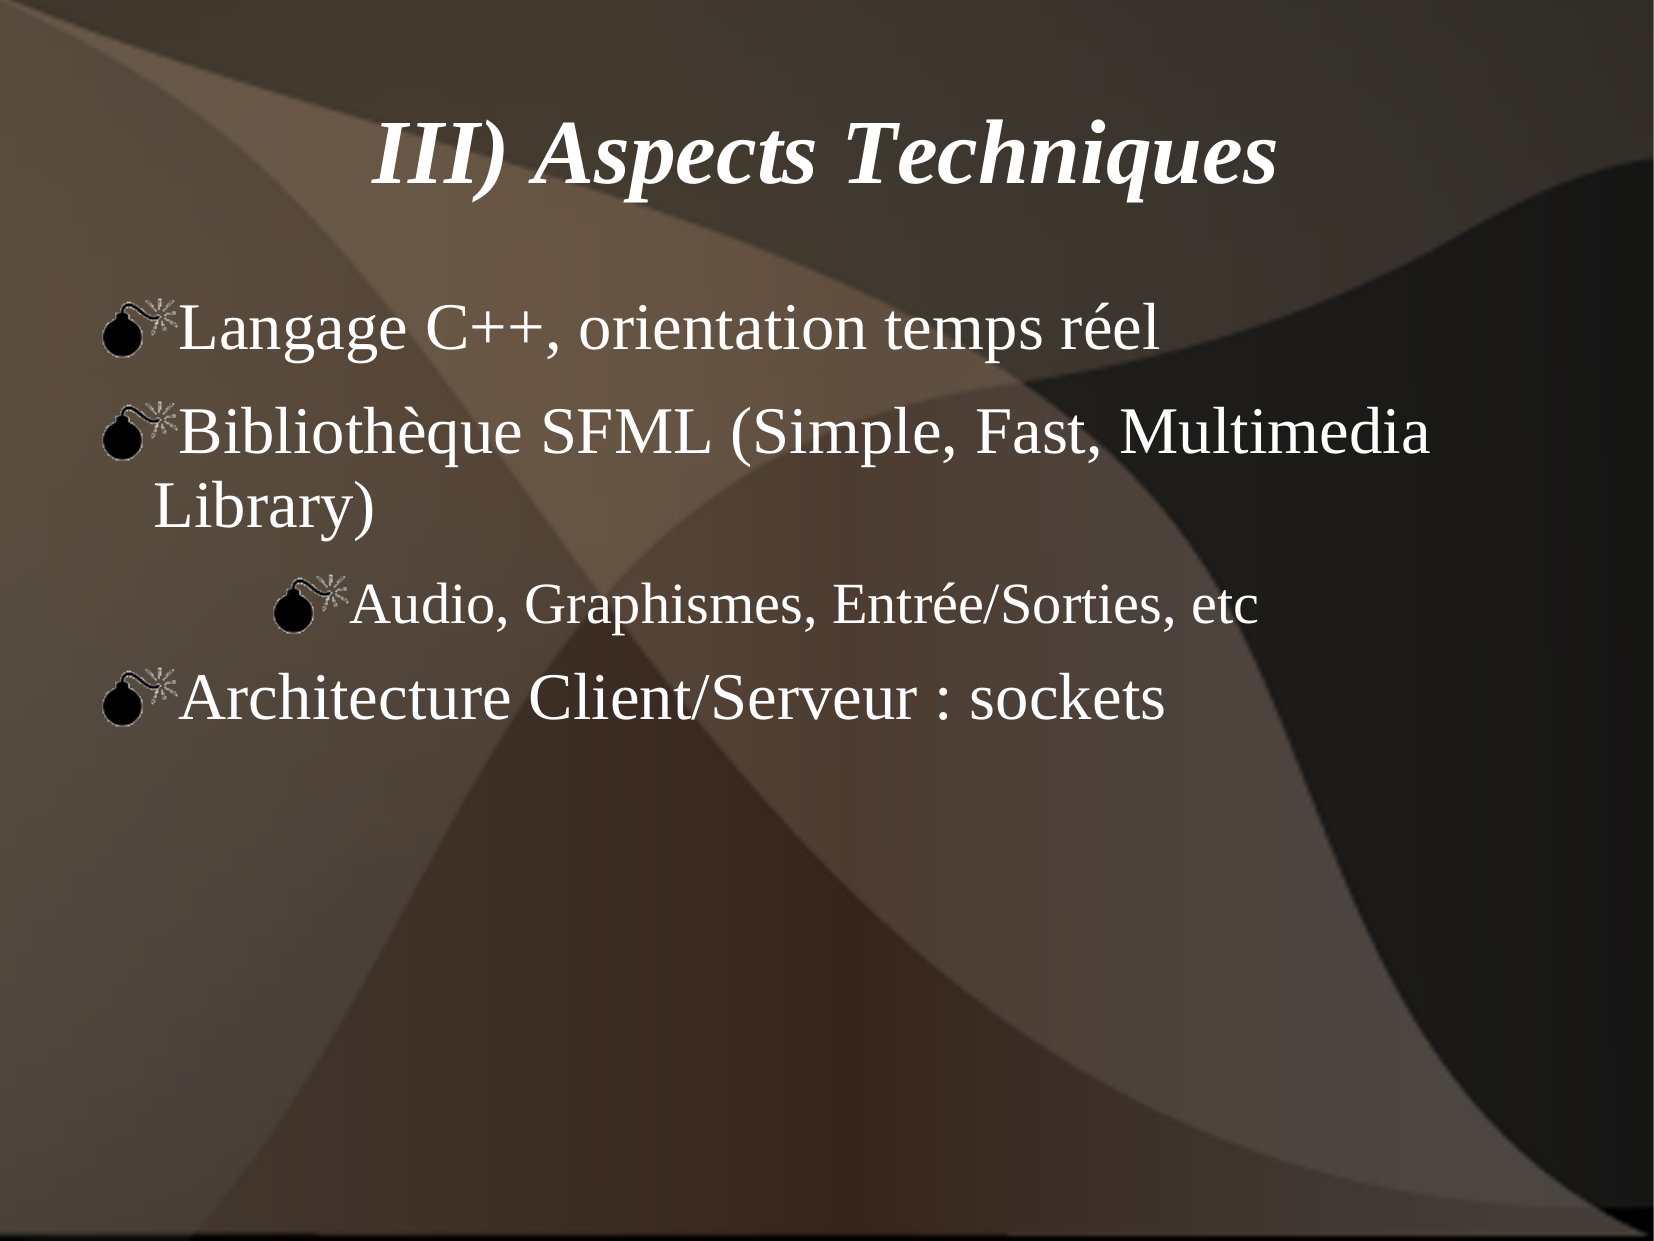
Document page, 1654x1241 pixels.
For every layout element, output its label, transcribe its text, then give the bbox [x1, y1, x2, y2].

picture [0, 0, 1654, 1241]
title III) Aspects Techniques [82, 56, 1571, 250]
list Langage C++, orientation temps réel Bibliothèque SFML (Simple, Fast, Multimedia Library) Audio, Graphismes, Entrée/Sorties, etc Architecture Client/Serveur : sockets [82, 290, 1571, 1094]
